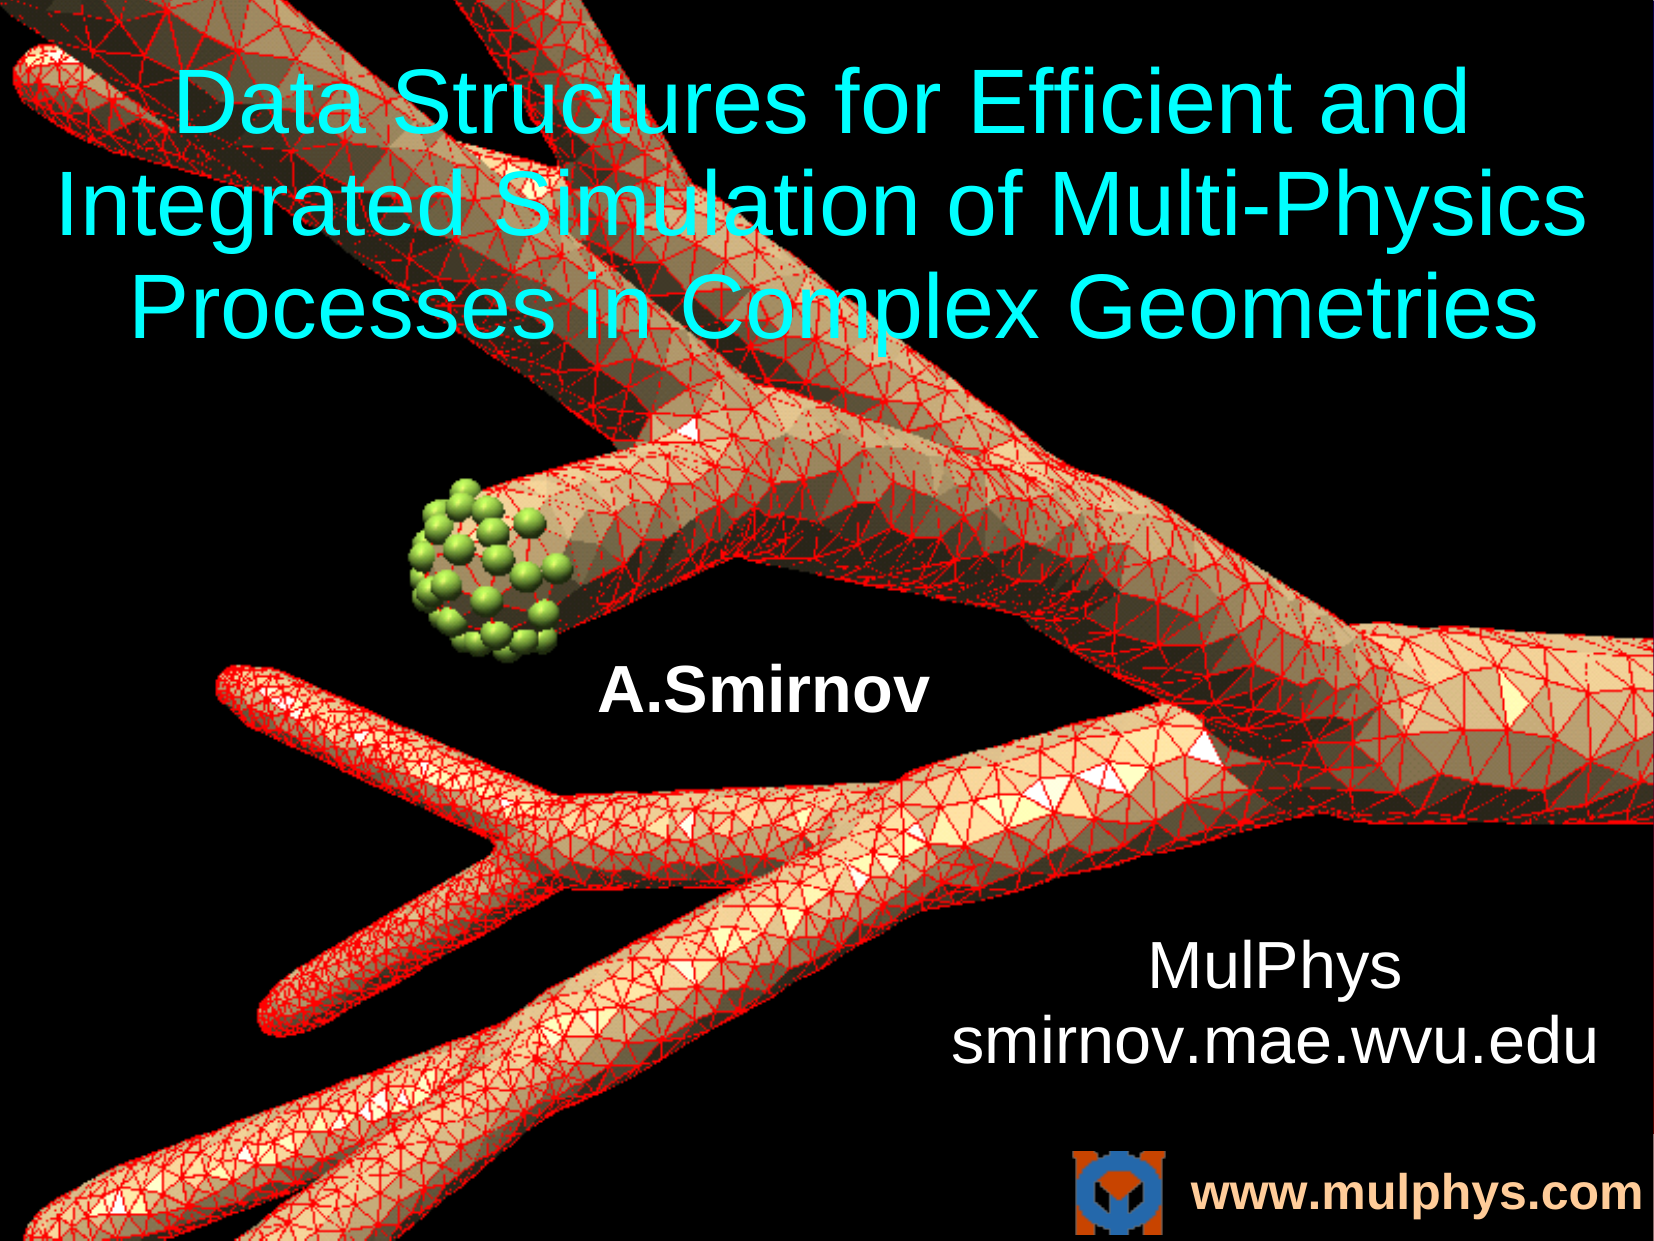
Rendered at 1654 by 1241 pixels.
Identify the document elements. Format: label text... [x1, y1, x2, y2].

text_box MulPhys smirnov.mae.wvu.edu [951, 928, 1654, 1095]
text_box www.mulphys.com [1190, 1164, 1645, 1230]
title Data Structures for Efficient and Integrated Simulation of Multi-Physics Processes in Complex Geometries [51, 33, 1595, 375]
text_box A.Smirnov [597, 652, 1006, 739]
picture [0, 0, 1654, 1241]
